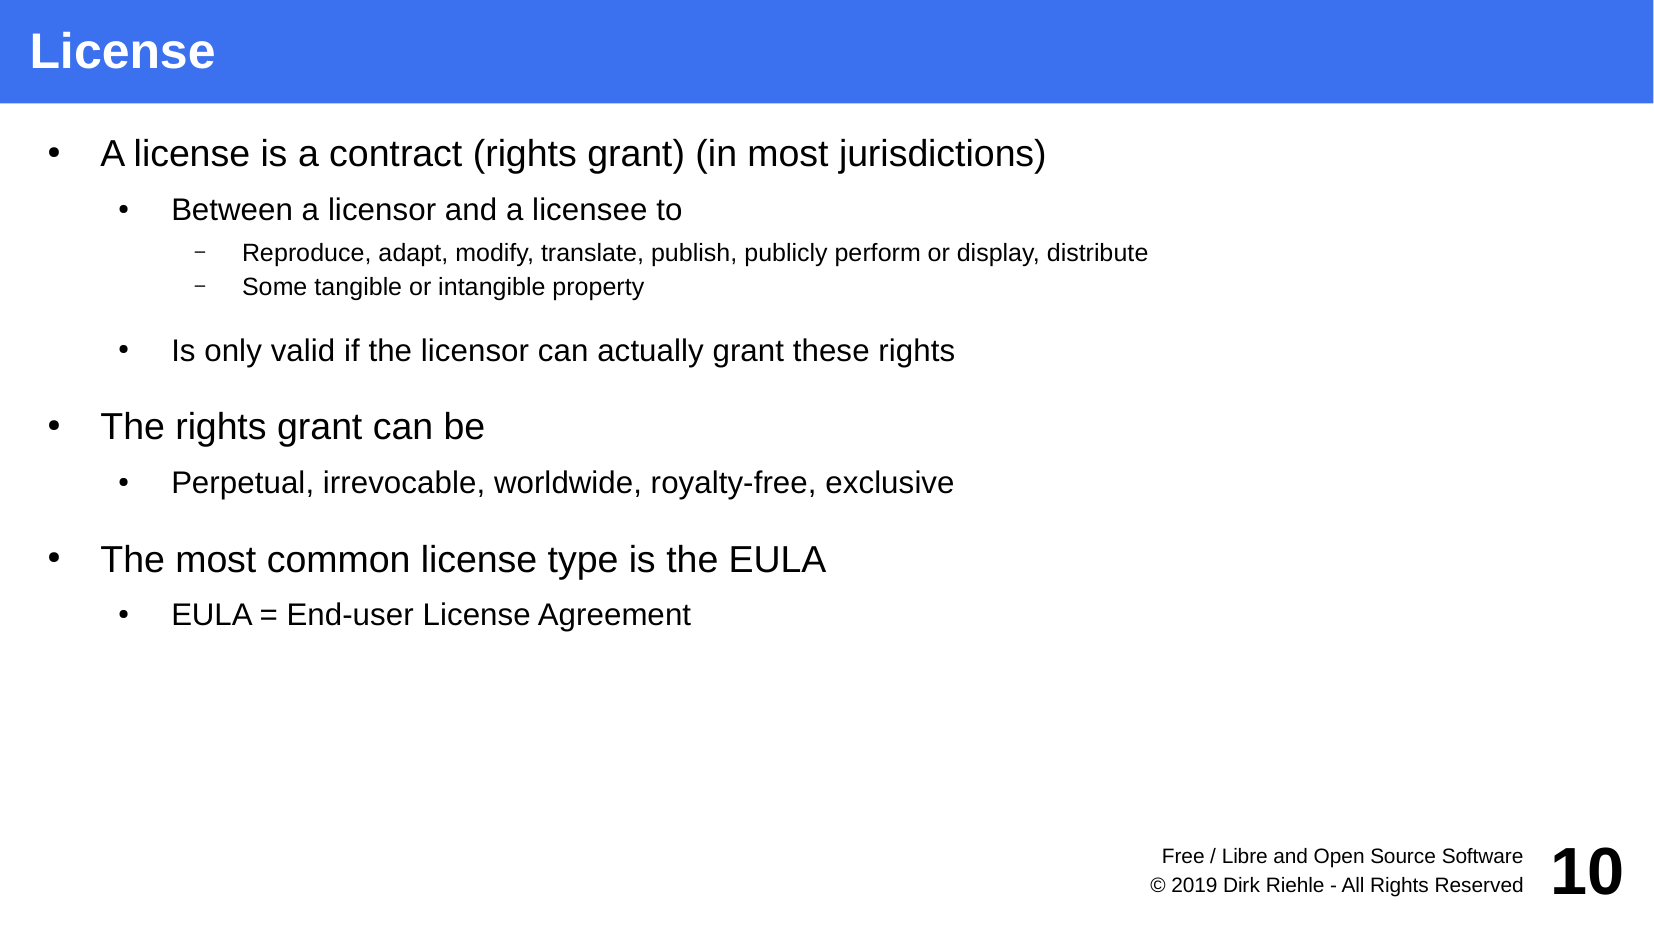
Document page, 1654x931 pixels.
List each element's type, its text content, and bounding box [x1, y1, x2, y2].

title License [0, 0, 1654, 104]
list A license is a contract (rights grant) (in most jurisdictions) Between a licensor and a licensee to Reproduce, adapt, modify, translate, publish, publicly perform or display, distribute Some tangible or intangible property Is only valid if the licensor can actually grant these rights The rights grant can be Perpetual, irrevocable, worldwide, royalty-free, exclusive The most common license type is the EULA EULA = End-user License Agreement [29, 132, 1625, 813]
